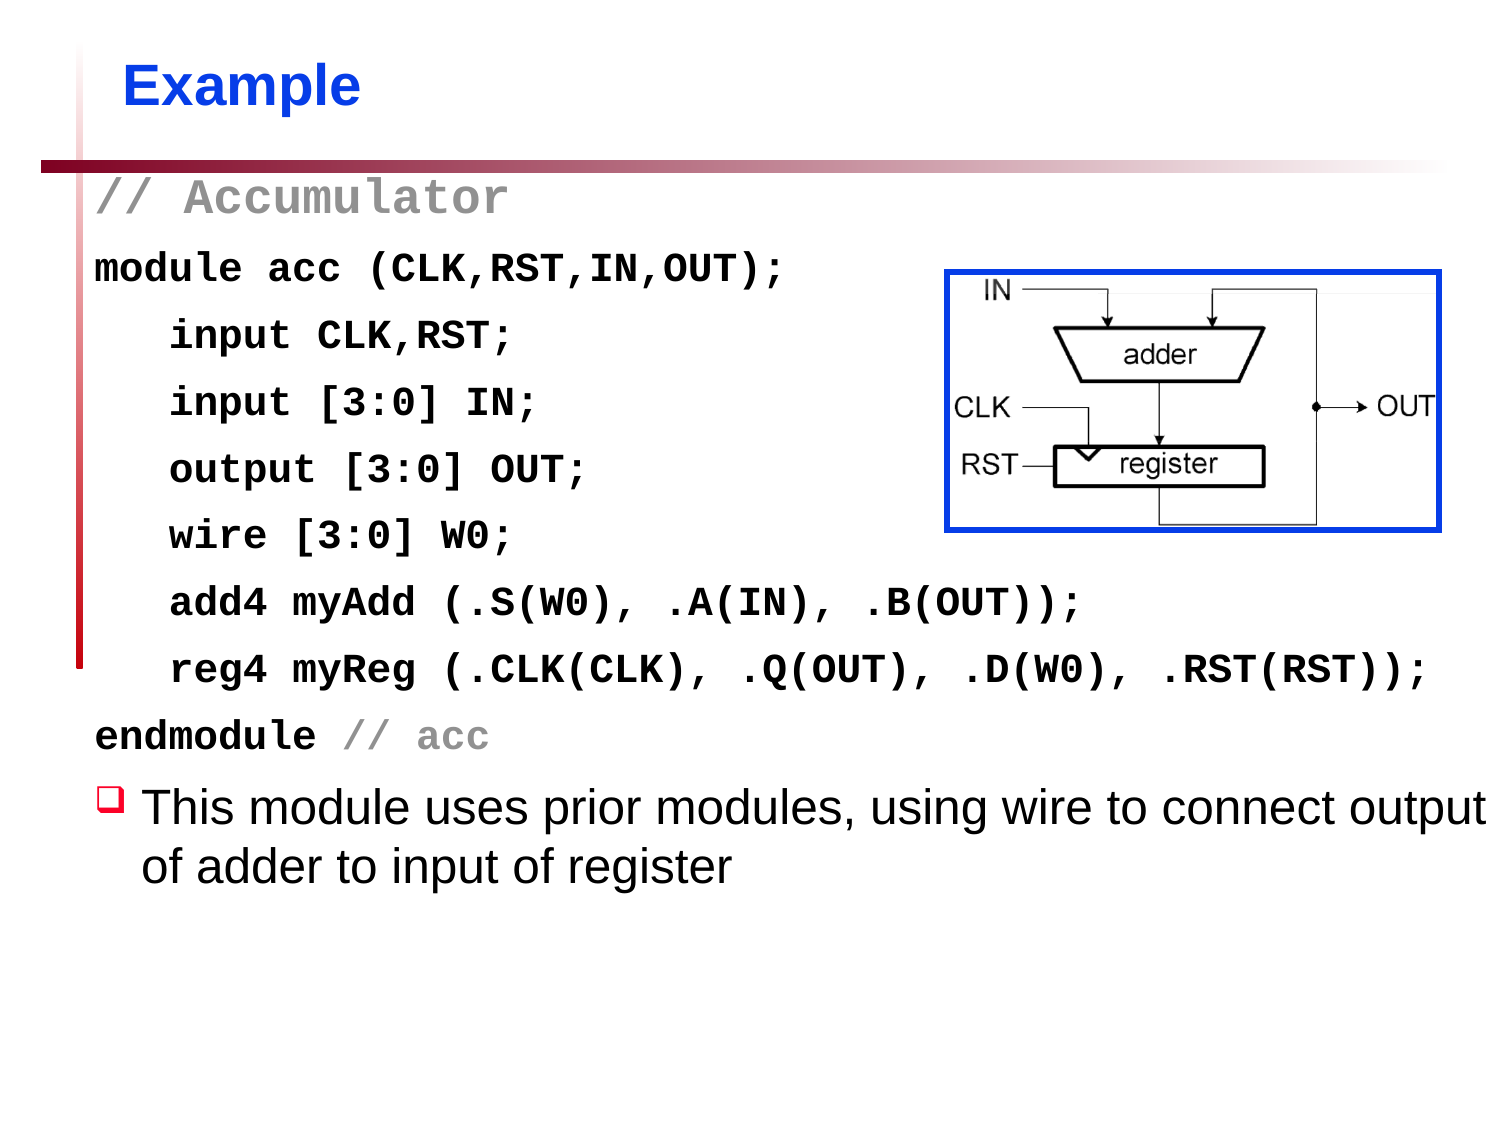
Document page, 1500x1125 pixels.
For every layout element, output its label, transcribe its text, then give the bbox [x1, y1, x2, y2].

list // Accumulator module acc (CLK,RST,IN,OUT); input CLK,RST; input [3:0] IN; output [3:0] OUT; wire [3:0] W0; add4 myAdd (.S(W0), .A(IN), .B(OUT)); reg4 myReg (.CLK(CLK), .Q(OUT), .D(W0), .RST(RST)); endmodule // acc This module uses prior modules, using wire to connect output of adder to input of register [84, 159, 1500, 906]
title Example [112, 43, 1400, 159]
picture [950, 275, 1436, 528]
